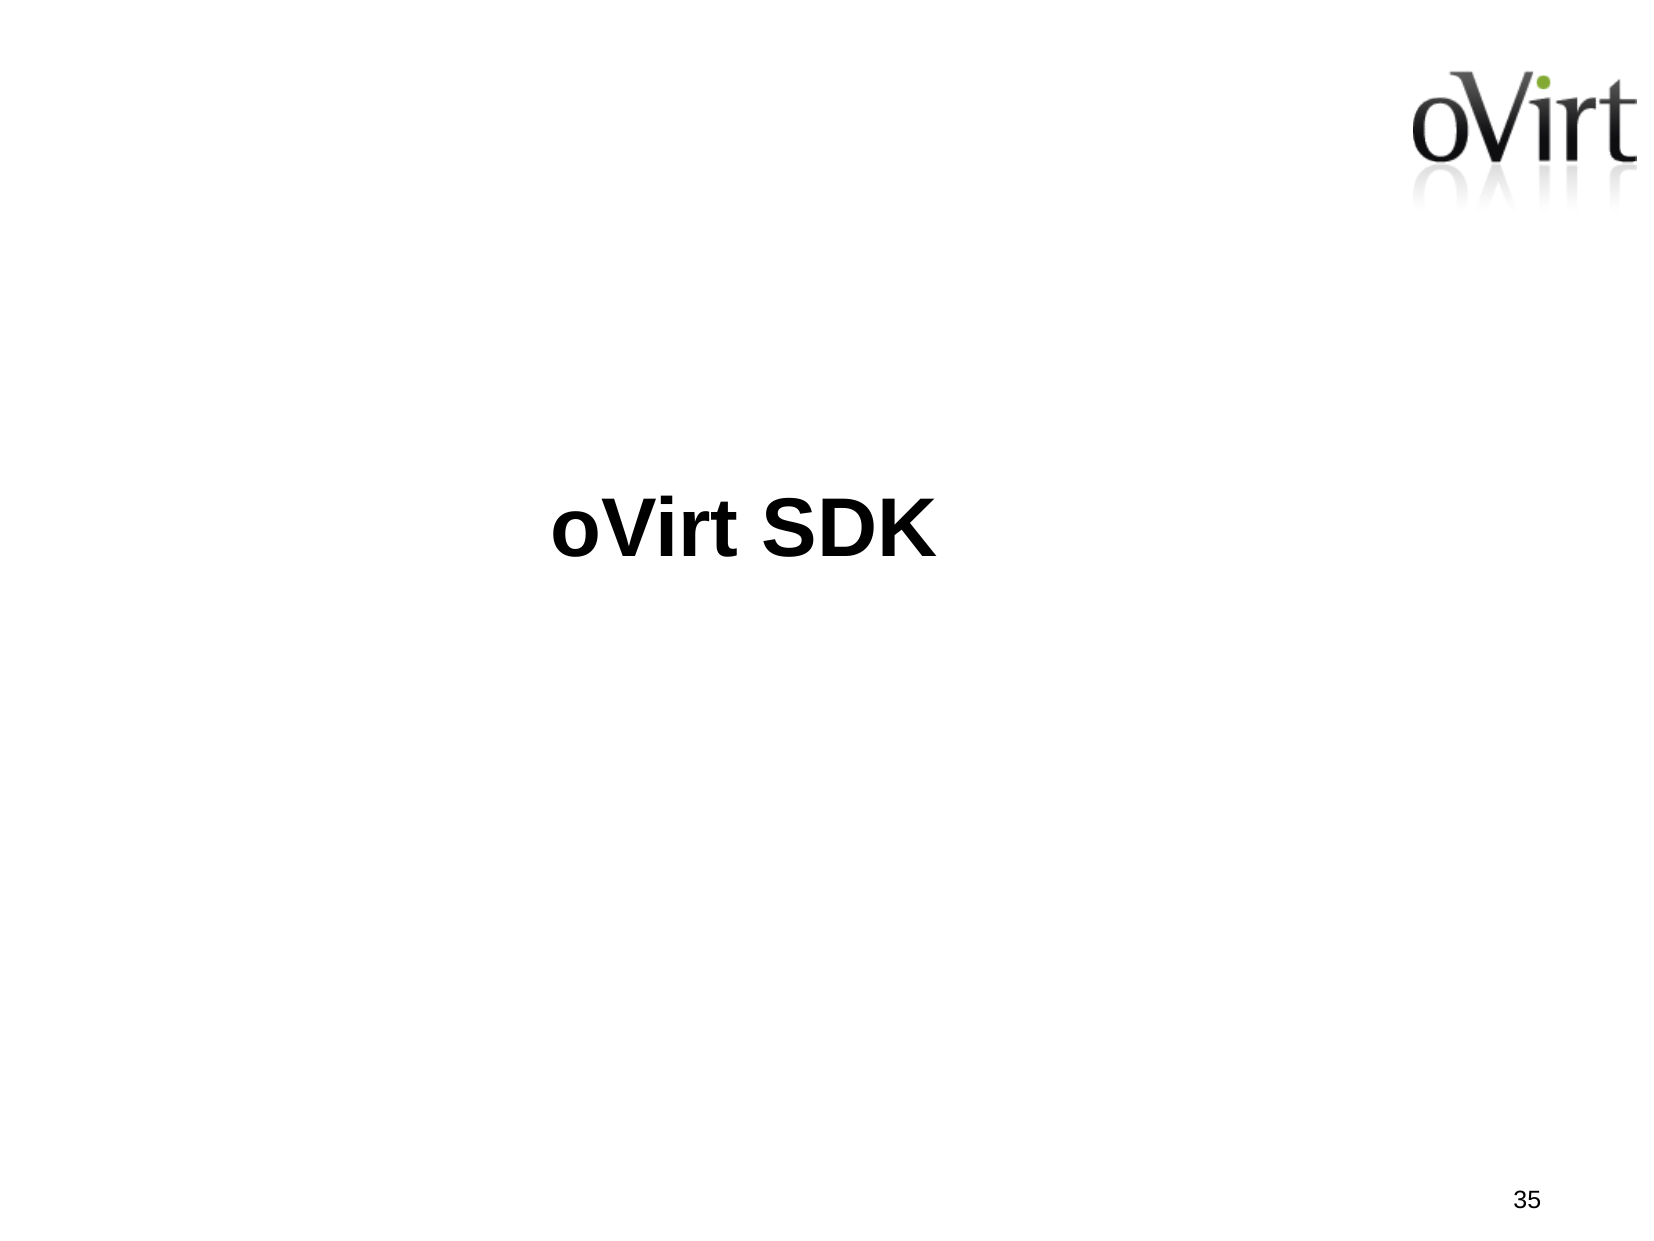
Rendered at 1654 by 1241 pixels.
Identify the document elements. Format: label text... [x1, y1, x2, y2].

picture [1413, 63, 1637, 212]
text_box oVirt SDK [535, 473, 1597, 582]
